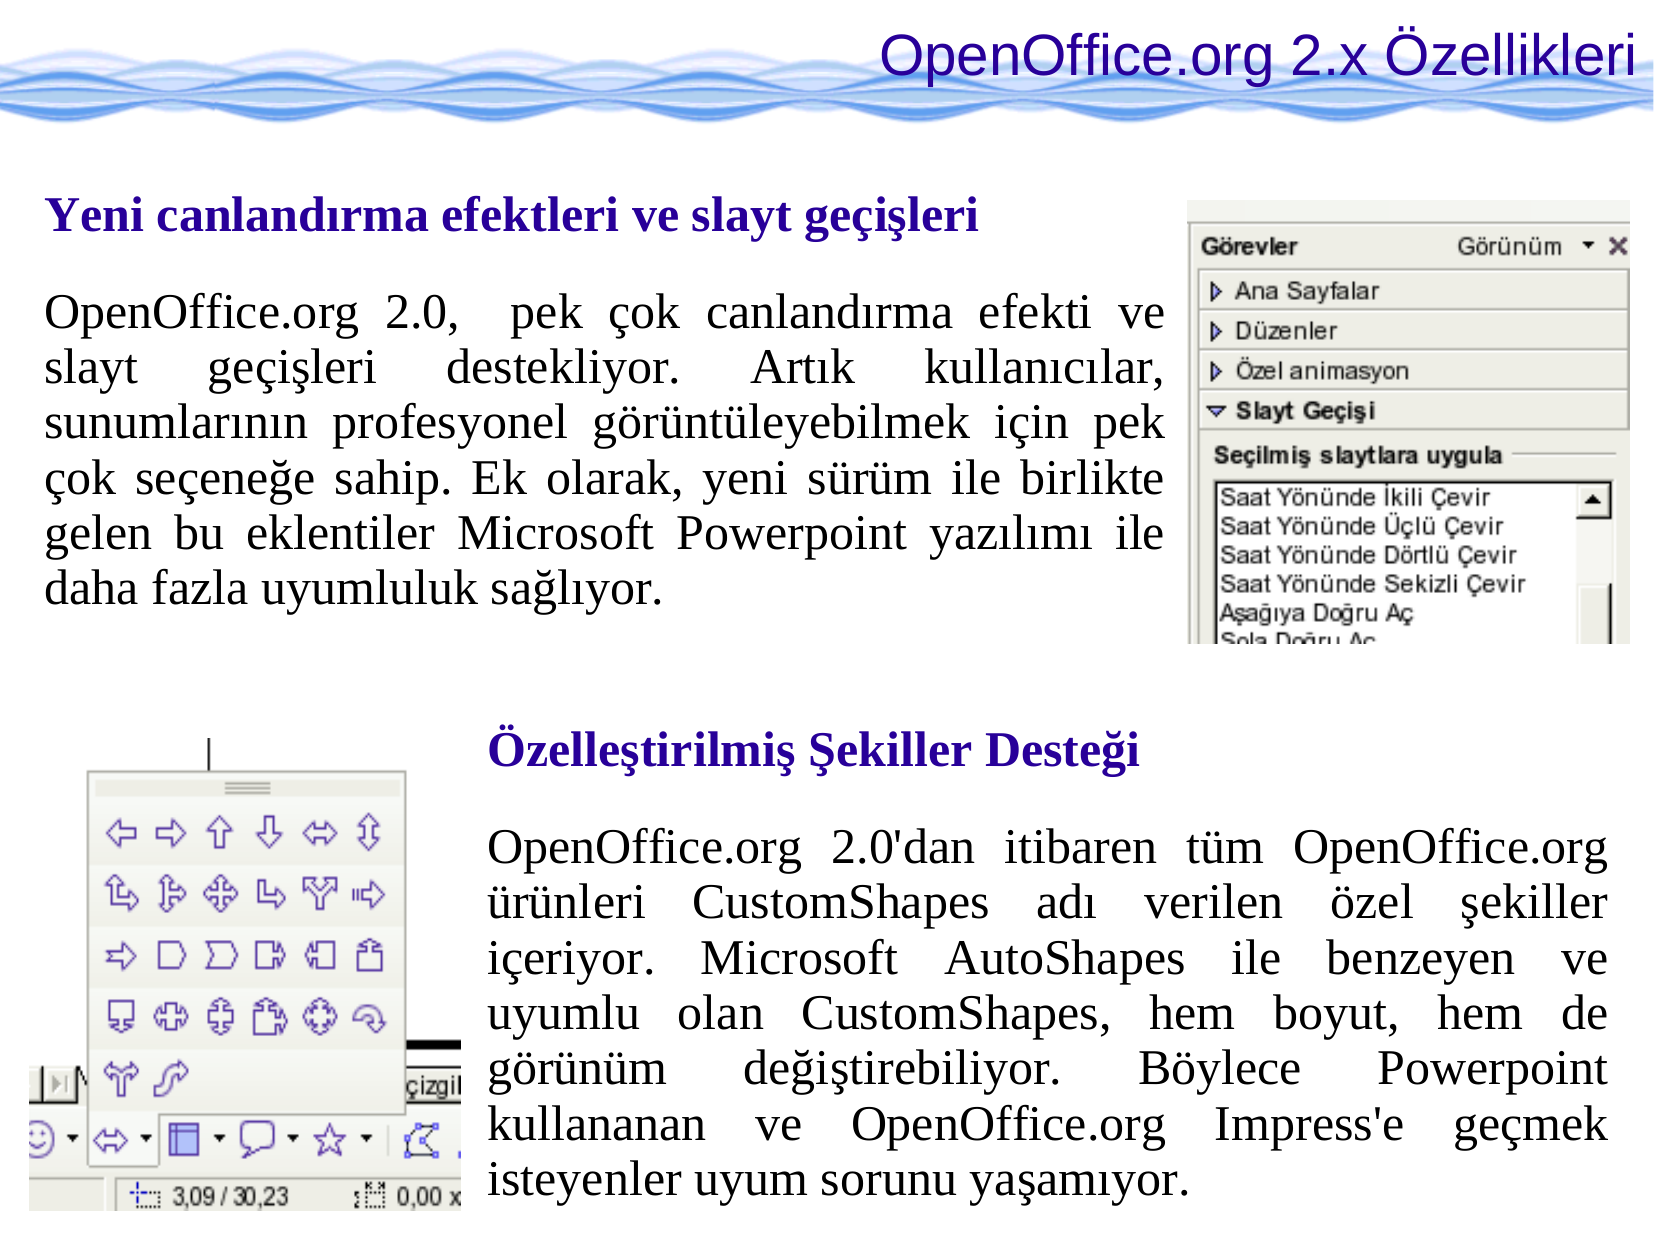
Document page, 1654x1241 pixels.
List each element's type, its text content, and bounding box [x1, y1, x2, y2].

text_box OpenOffice.org 2.x Özellikleri [797, 15, 1654, 96]
picture [1187, 200, 1630, 644]
text_box Yeni canlandırma efektleri ve slayt geçişleri OpenOffice.org 2.0, pek çok canlandırma efekti ve slayt geçişleri destekliyor. Artık kullanıcılar, sunumlarının profesyonel görüntüleyebilmek için pek çok seçeneğe sahip. Ek olarak, yeni sürüm ile birlikte gelen bu eklentiler Microsoft Powerpoint yazılımı ile daha fazla uyumluluk sağlıyor. [29, 179, 1182, 631]
picture [0, 41, 1654, 129]
picture [29, 738, 461, 1211]
text_box Özelleştirilmiş Şekiller Desteği OpenOffice.org 2.0'dan itibaren tüm OpenOffice.org ürünleri CustomShapes adı verilen özel şekiller içeriyor. Microsoft AutoShapes ile benzeyen ve uyumlu olan CustomShapes, hem boyut, hem de görünüm değiştirebiliyor. Böylece Powerpoint kullananan ve OpenOffice.org Impress'e geçmek isteyenler uyum sorunu yaşamıyor. [472, 714, 1625, 1222]
